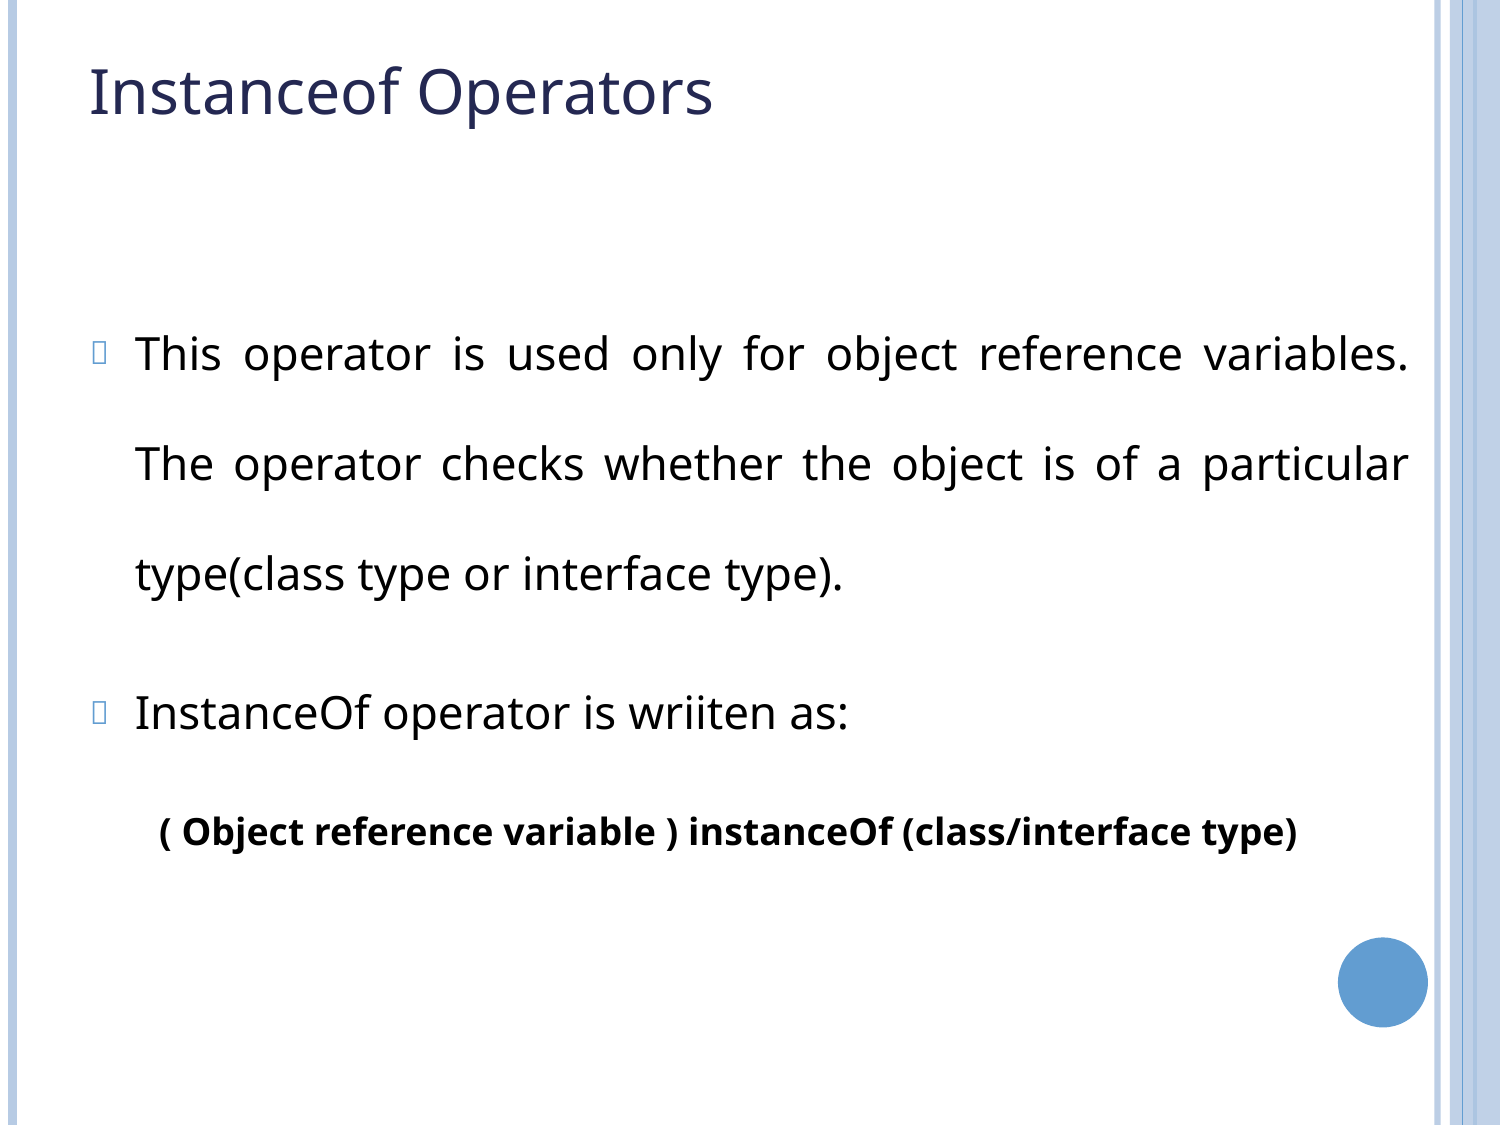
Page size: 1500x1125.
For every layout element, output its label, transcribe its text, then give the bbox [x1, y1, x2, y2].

list This operator is used only for object reference variables. The operator checks whether the object is of a particular type(class type or interface type). InstanceOf operator is wriiten as: [75, 262, 1425, 716]
title Instanceof Operators [75, 45, 1300, 233]
table_header ( Object reference variable ) instanceOf (class/interface type) [144, 798, 1352, 870]
